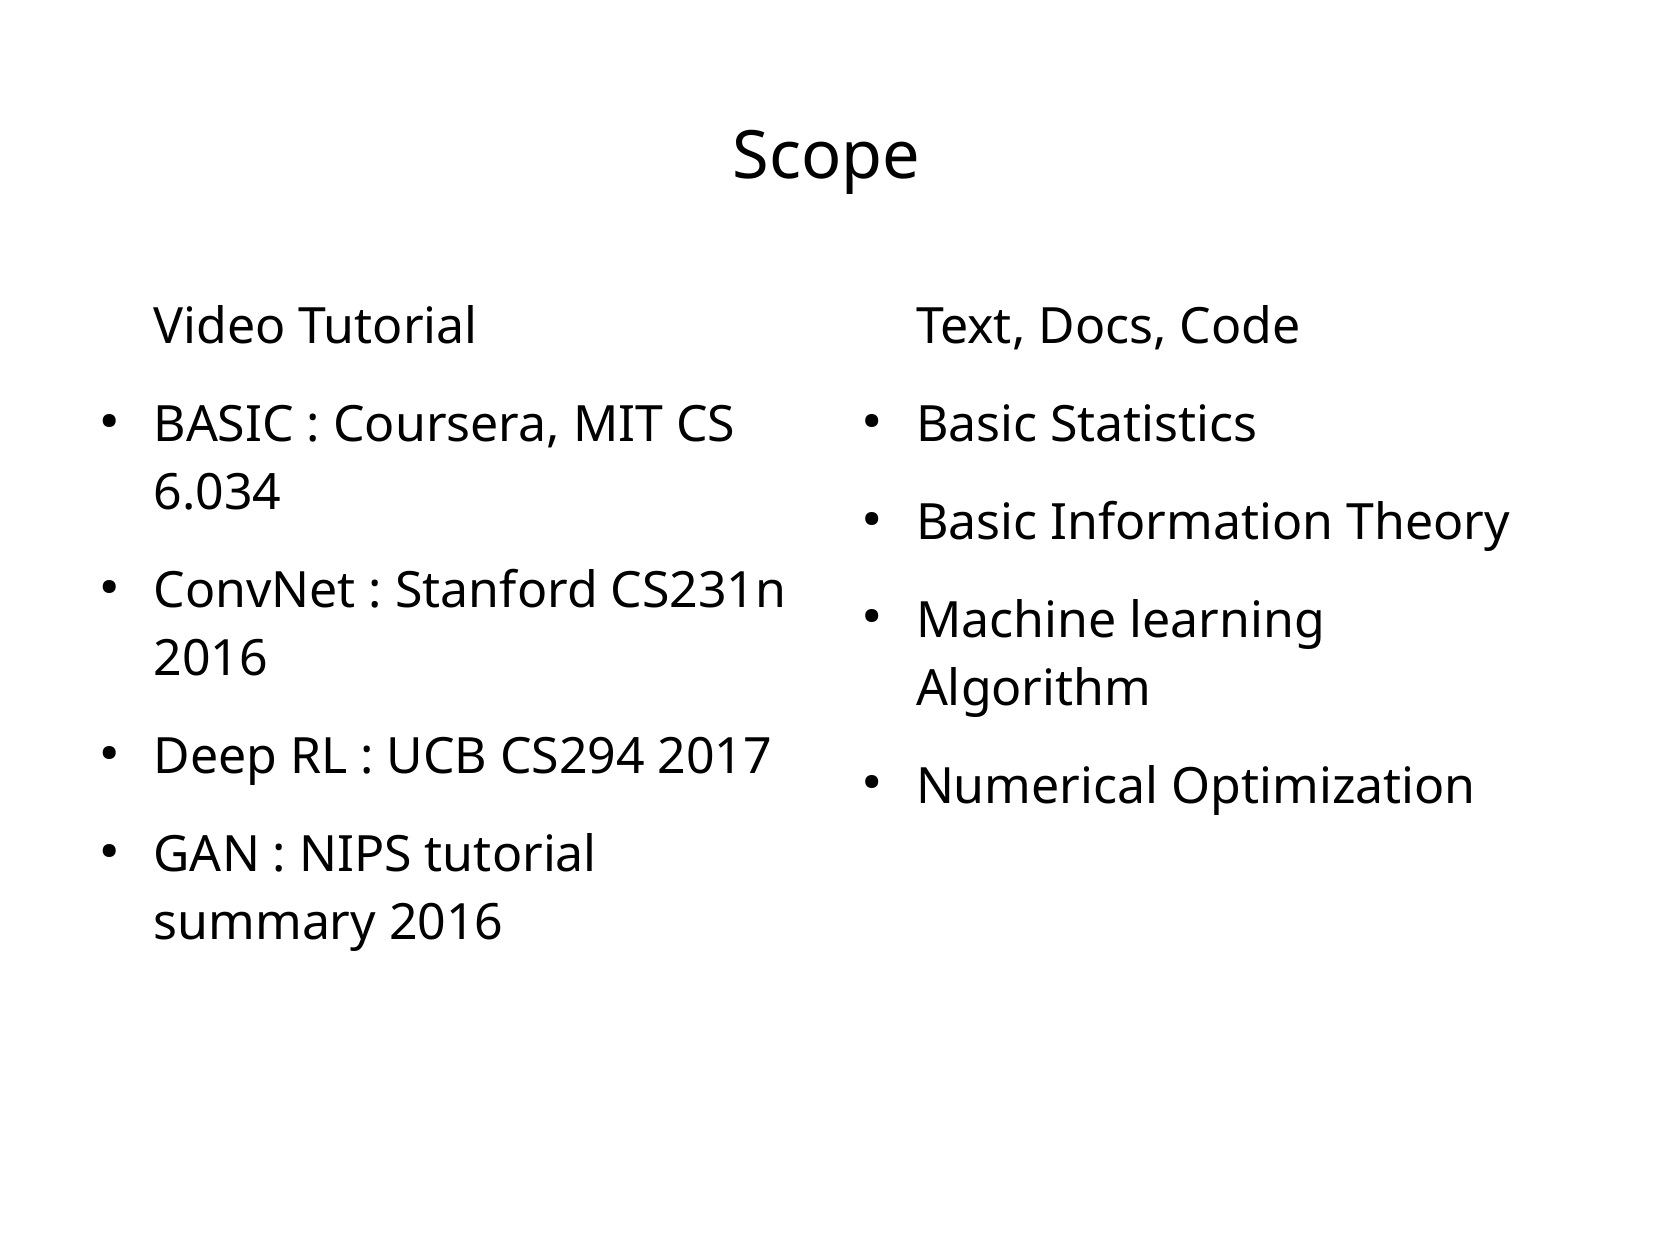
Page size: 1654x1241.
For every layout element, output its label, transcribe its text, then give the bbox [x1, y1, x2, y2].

title Scope [82, 49, 1571, 257]
list Text, Docs, Code Basic Statistics Basic Information Theory Machine learning Algorithm Numerical Optimization [845, 290, 1572, 1010]
list Video Tutorial BASIC : Coursera, MIT CS 6.034 ConvNet : Stanford CS231n 2016 Deep RL : UCB CS294 2017 GAN : NIPS tutorial summary 2016 [82, 290, 809, 1010]
